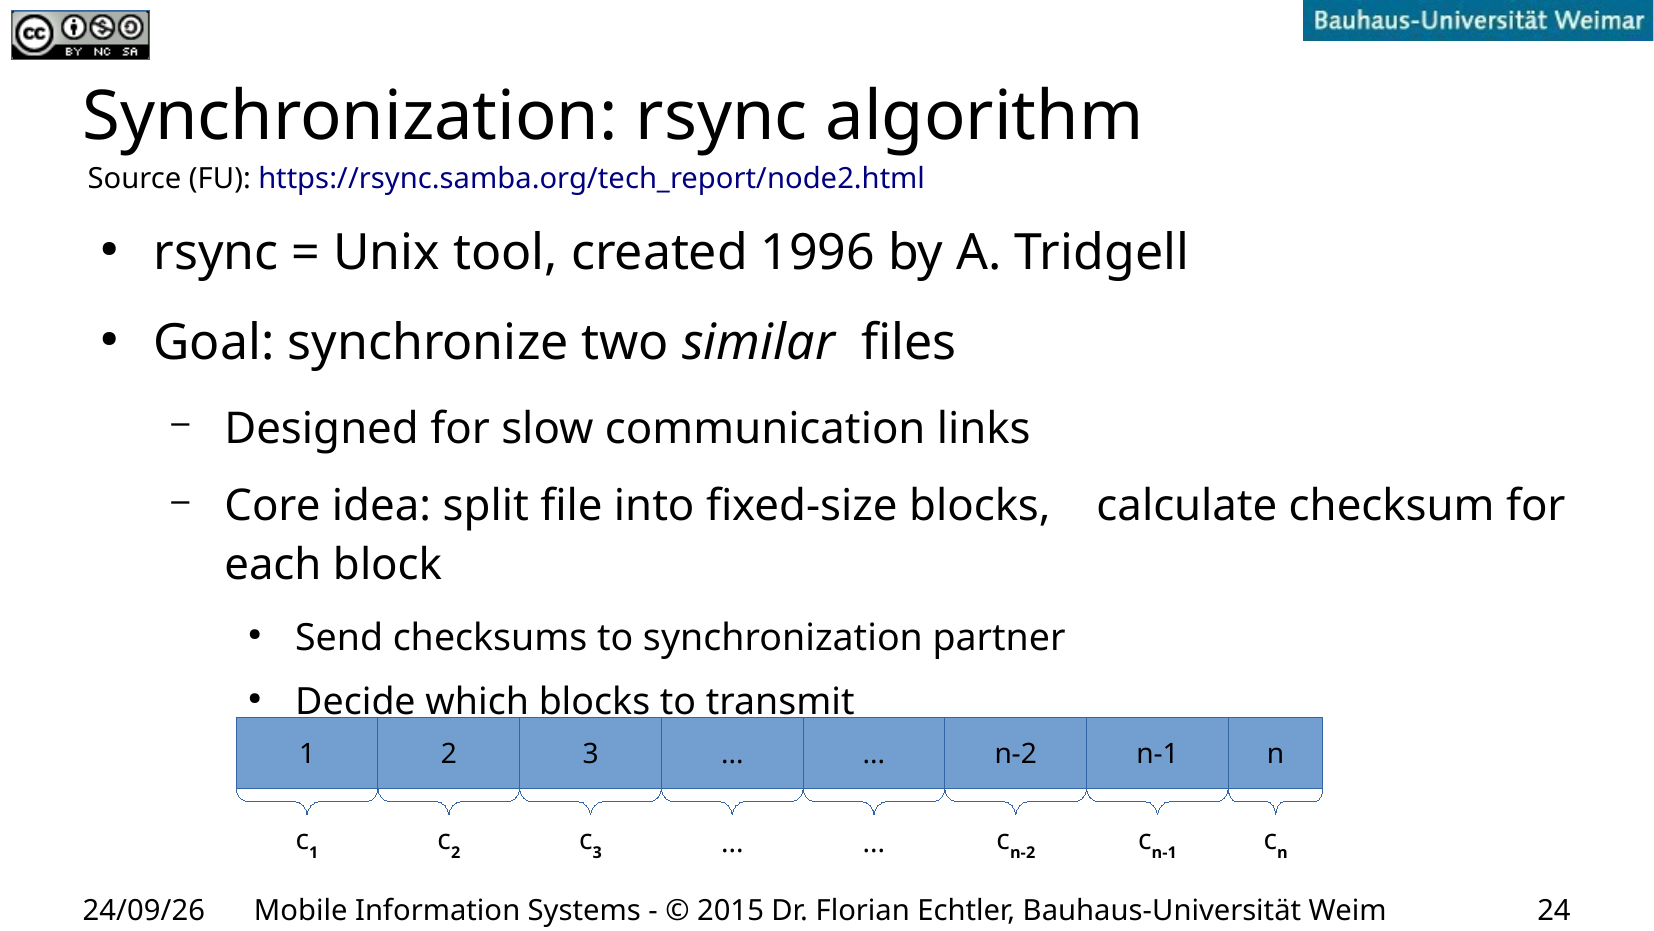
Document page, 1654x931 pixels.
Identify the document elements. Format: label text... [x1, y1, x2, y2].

list rsync = Unix tool, created 1996 by A. Tridgell Goal: synchronize two similar files Designed for slow communication links Core idea: split file into fixed-size blocks, calculate checksum for each block Send checksums to synchronization partner Decide which blocks to transmit [82, 215, 1571, 756]
text_box cn-2 [944, 806, 1086, 877]
picture [1554, 7, 1644, 31]
text_box cn-1 [1086, 806, 1228, 877]
picture [12, 11, 149, 59]
text_box 3 [519, 717, 661, 789]
text_box n [1228, 717, 1323, 789]
title Synchronization: rsync algorithm [82, 35, 1571, 149]
text_box ... [661, 806, 803, 877]
text_box c1 [236, 806, 377, 877]
text_box ... [803, 717, 944, 789]
text_box c2 [377, 806, 519, 877]
text_box Source (FU): https://rsync.samba.org/tech_report/node2.html [72, 149, 1583, 198]
text_box ... [661, 717, 803, 789]
text_box 2 [377, 717, 519, 789]
text_box n-1 [1086, 717, 1228, 789]
text_box ... [803, 806, 944, 877]
text_box n-2 [944, 717, 1086, 789]
picture [1313, 8, 1548, 31]
text_box cn [1228, 806, 1323, 877]
text_box 1 [236, 717, 377, 789]
text_box c3 [519, 806, 661, 877]
picture [1629, 36, 1643, 41]
